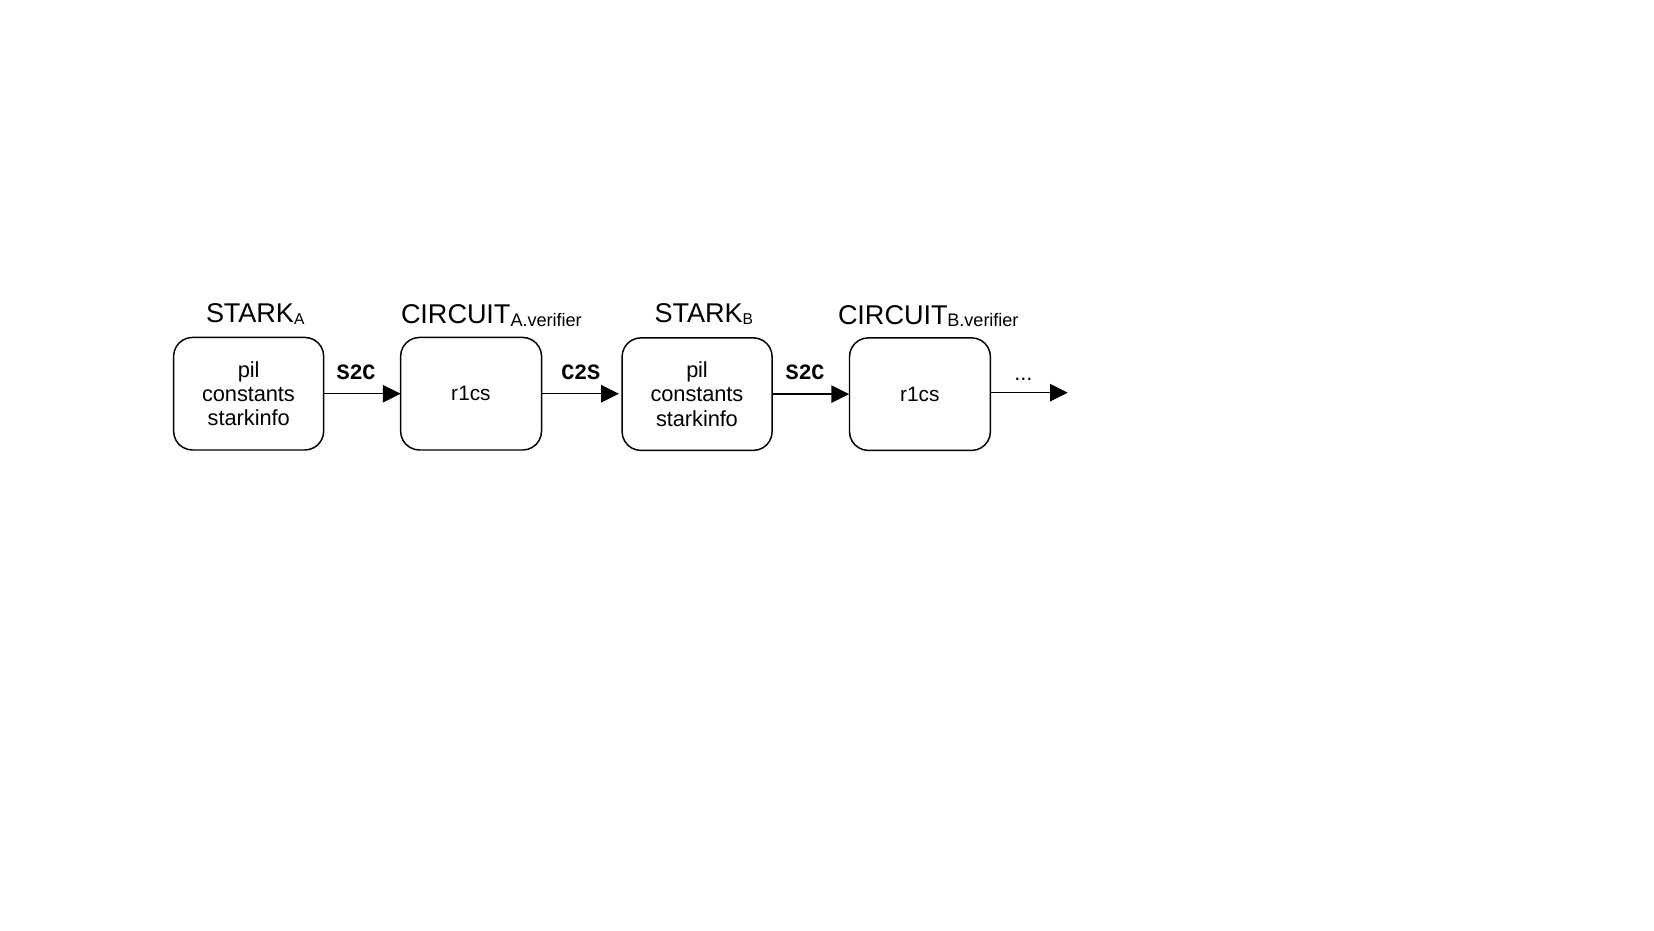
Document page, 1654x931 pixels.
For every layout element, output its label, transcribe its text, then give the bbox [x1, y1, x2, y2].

text_box S2C [300, 353, 400, 394]
text_box ... [967, 352, 1080, 392]
text_box CIRCUITA.verifier [386, 288, 601, 338]
text_box r1cs [849, 339, 991, 451]
text_box S2C [748, 353, 862, 394]
text_box pil constants starkinfo [173, 337, 324, 451]
text_box r1cs [400, 338, 542, 451]
text_box STARKB [639, 282, 828, 344]
text_box CIRCUITB.verifier [823, 288, 1038, 339]
text_box pil constants starkinfo [622, 338, 773, 451]
text_box C2S [524, 353, 637, 394]
text_box STARKA [191, 282, 379, 344]
